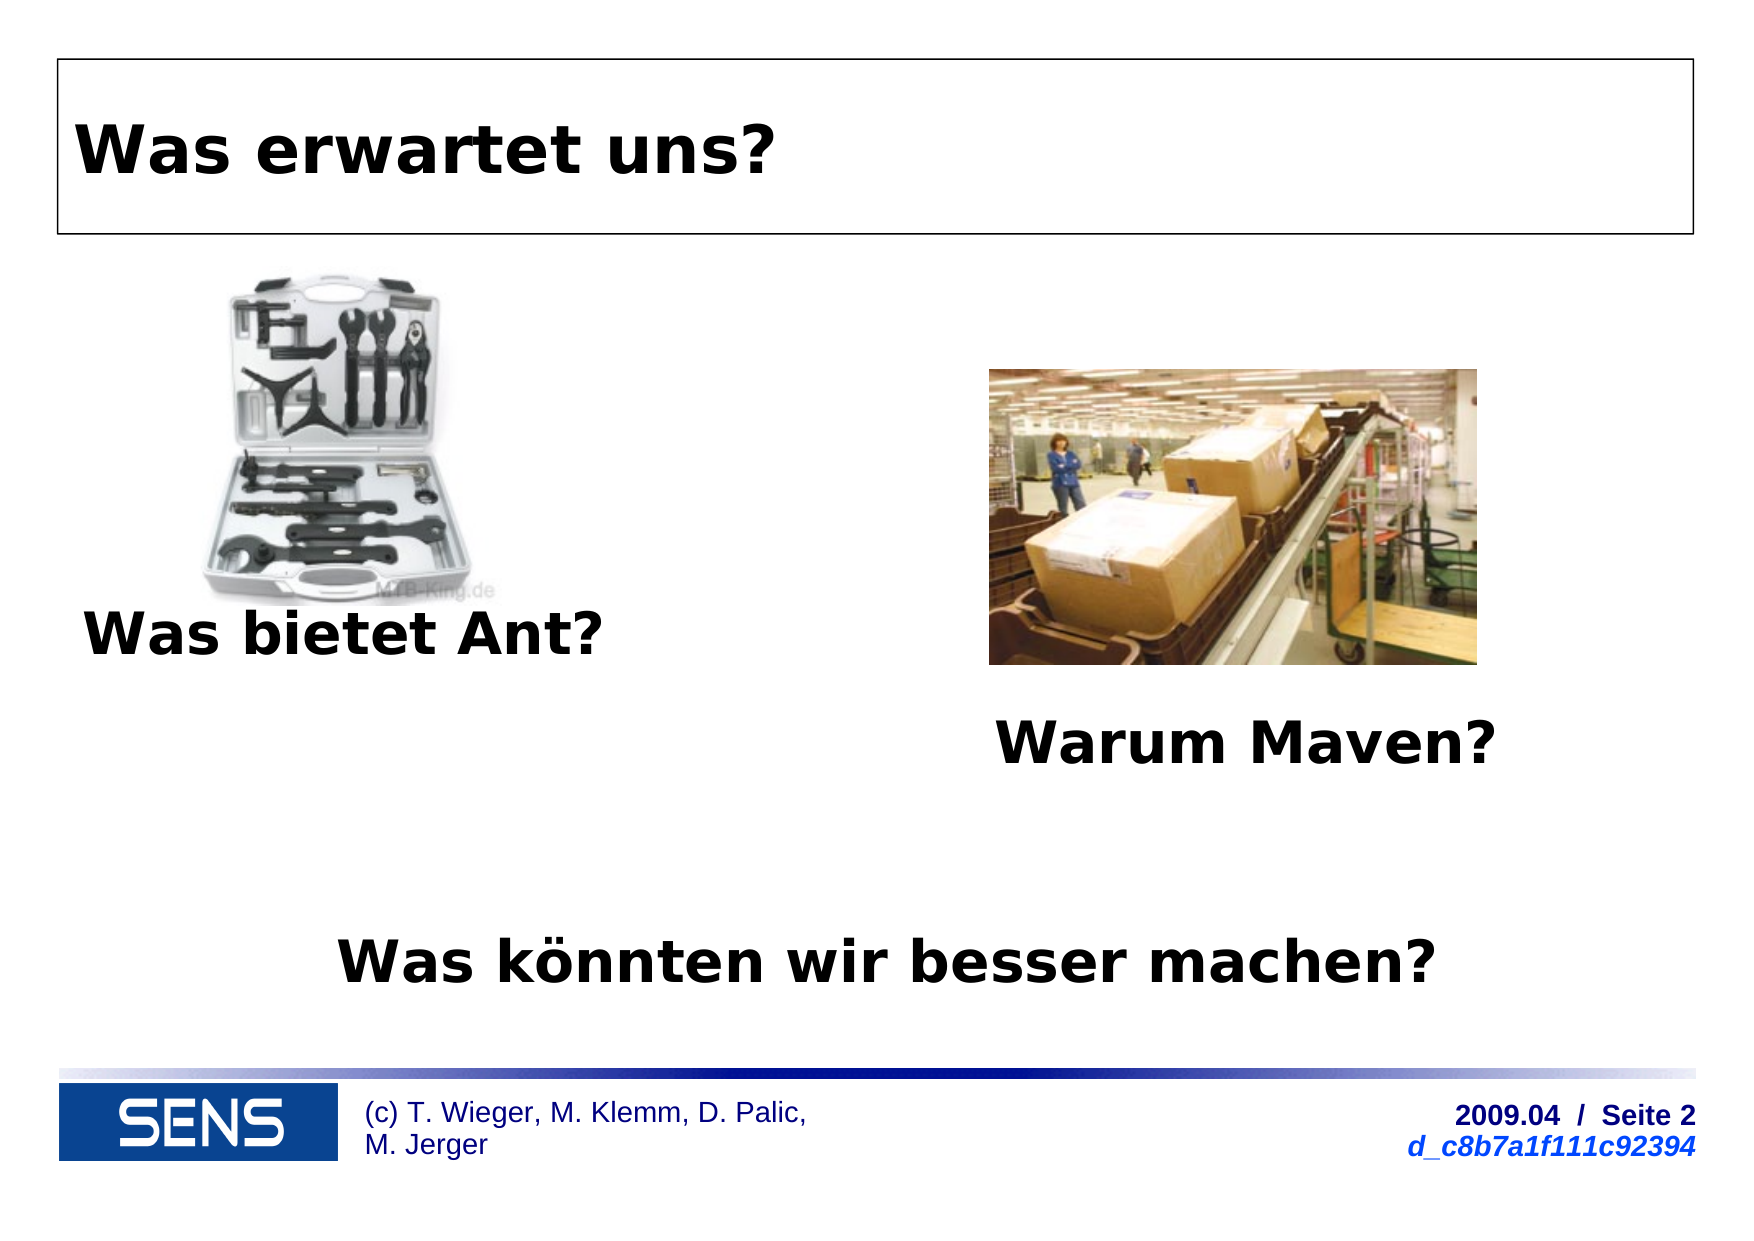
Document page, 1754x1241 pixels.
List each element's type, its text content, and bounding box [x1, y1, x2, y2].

list Was bietet Ant? Warum Maven? Was könnten wir besser machen? [71, 272, 1693, 1038]
picture [175, 266, 502, 606]
picture [989, 369, 1477, 665]
picture [59, 1083, 338, 1161]
title Was erwartet uns? [73, 61, 1693, 241]
picture [59, 1068, 1696, 1079]
